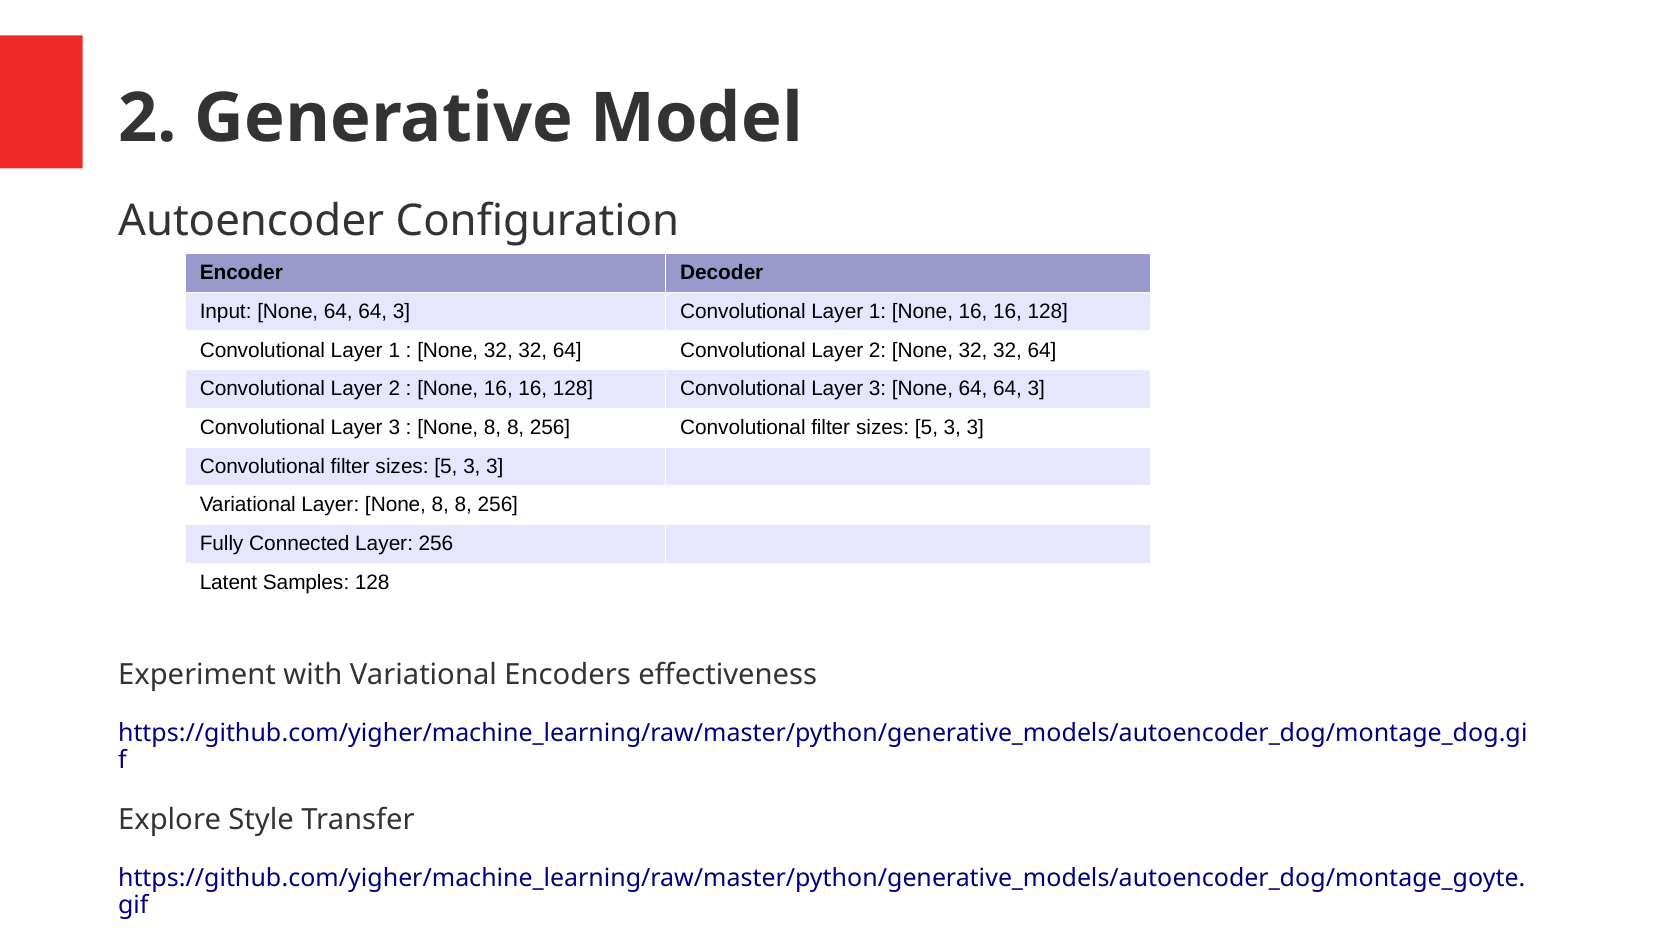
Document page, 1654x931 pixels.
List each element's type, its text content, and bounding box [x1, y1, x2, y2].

table_cell [666, 448, 1150, 485]
table_cell Convolutional Layer 1 : [None, 32, 32, 64] [186, 331, 665, 369]
table_cell Input: [None, 64, 64, 3] [186, 293, 665, 330]
list Autoencoder Configuration Experiment with Variational Encoders effectiveness https://github.com/yigher/machine_learning/raw/master/python/generative_models/autoencoder_dog/montage_dog.gif Explore Style Transfer https://github.com/yigher/machine_learning/raw/master/python/generative_models/autoencoder_dog/montage_goyte.gif [118, 188, 1536, 839]
table_cell Convolutional Layer 2: [None, 32, 32, 64] [666, 331, 1150, 369]
table_cell Convolutional Layer 2 : [None, 16, 16, 128] [186, 370, 665, 408]
table_cell Convolutional Layer 1: [None, 16, 16, 128] [666, 293, 1150, 330]
table_cell Variational Layer: [None, 8, 8, 256] [186, 486, 665, 524]
table_cell [666, 564, 1150, 620]
table_cell Convolutional Layer 3 : [None, 8, 8, 256] [186, 409, 665, 447]
title 2. Generative Model [118, 37, 1571, 193]
table_cell [666, 525, 1150, 563]
table_header Encoder [186, 254, 665, 292]
table_cell Convolutional filter sizes: [5, 3, 3] [666, 409, 1150, 447]
table_cell [666, 486, 1150, 524]
table_cell Convolutional Layer 3: [None, 64, 64, 3] [666, 370, 1150, 408]
table_cell Fully Connected Layer: 256 [186, 525, 665, 563]
table_header Decoder [666, 254, 1150, 292]
table_cell Latent Samples: 128 [186, 564, 665, 620]
table_cell Convolutional filter sizes: [5, 3, 3] [186, 448, 665, 485]
